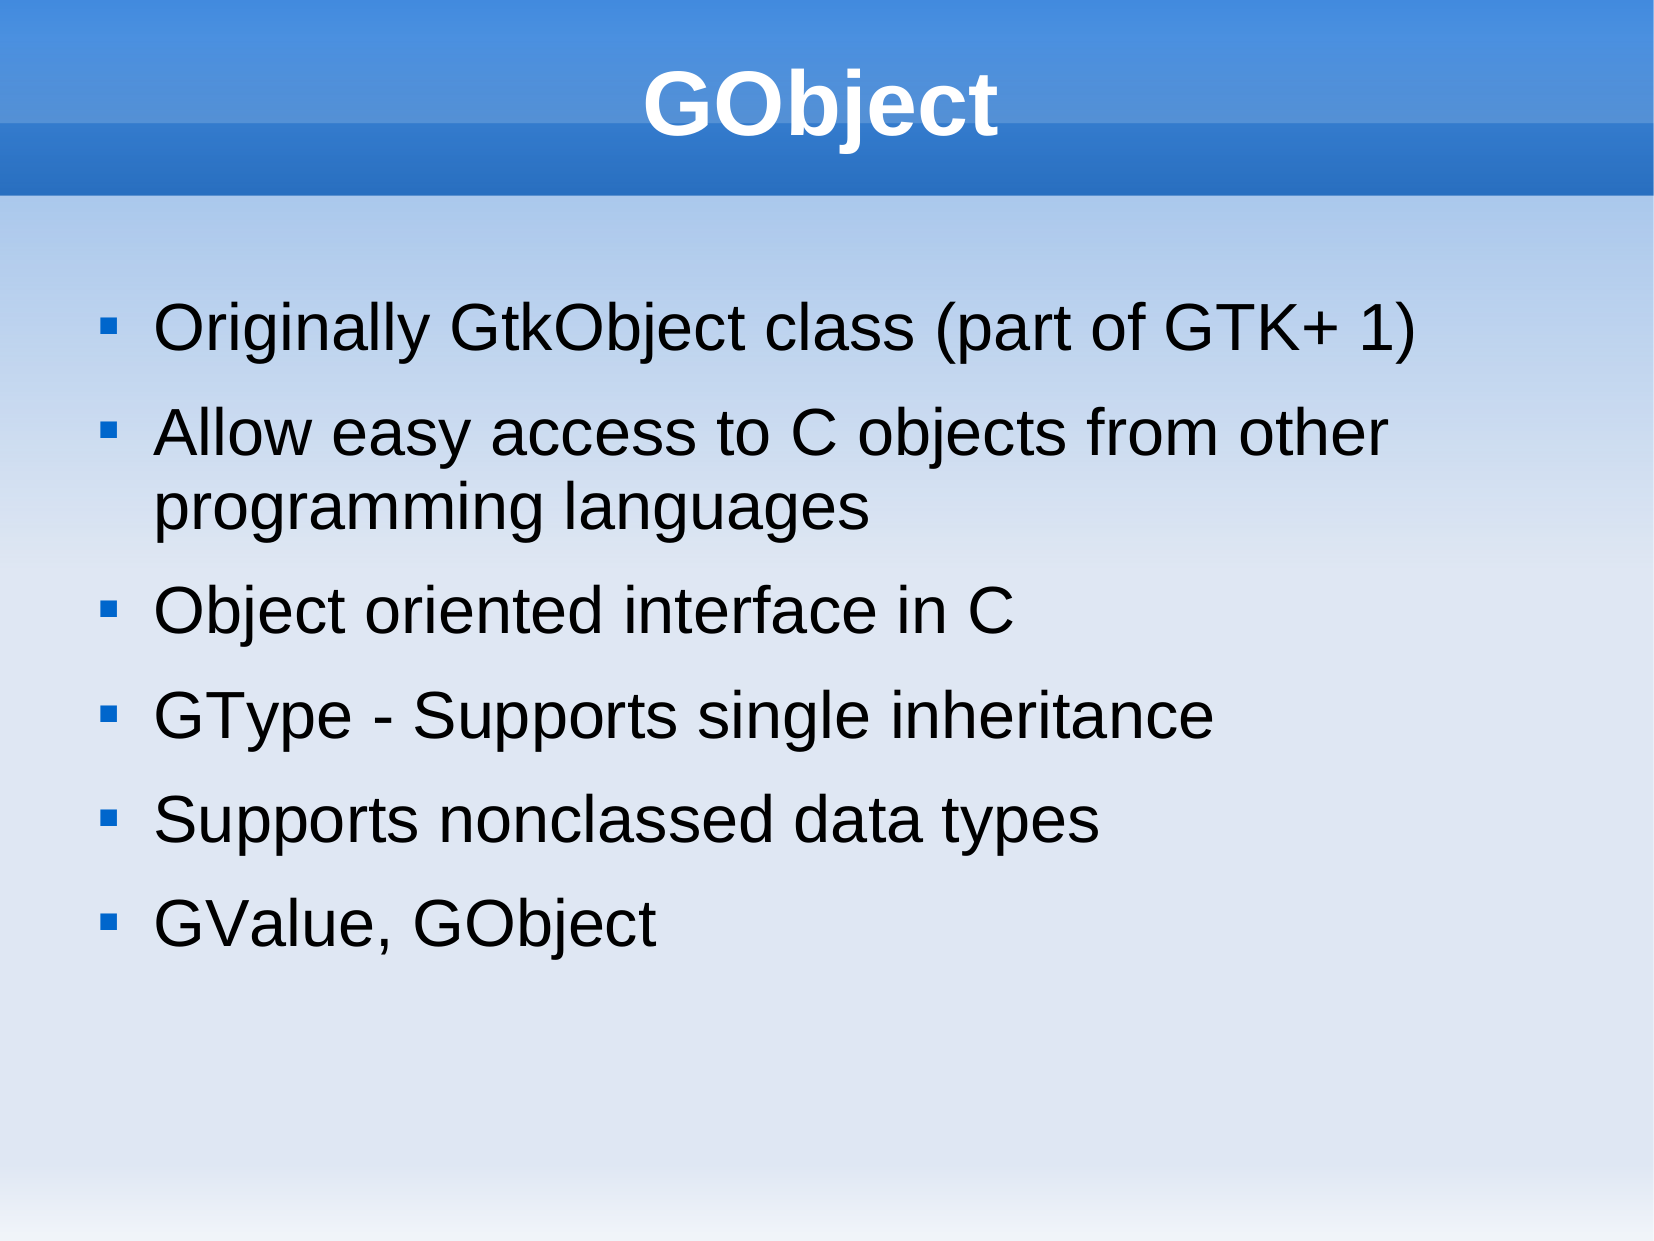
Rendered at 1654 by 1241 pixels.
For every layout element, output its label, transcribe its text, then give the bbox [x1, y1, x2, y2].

picture [0, 0, 1654, 1241]
list Originally GtkObject class (part of GTK+ 1) Allow easy access to C objects from other programming languages Object oriented interface in C GType - Supports single inheritance Supports nonclassed data types GValue, GObject [82, 290, 1571, 1094]
title GObject [76, 7, 1565, 200]
